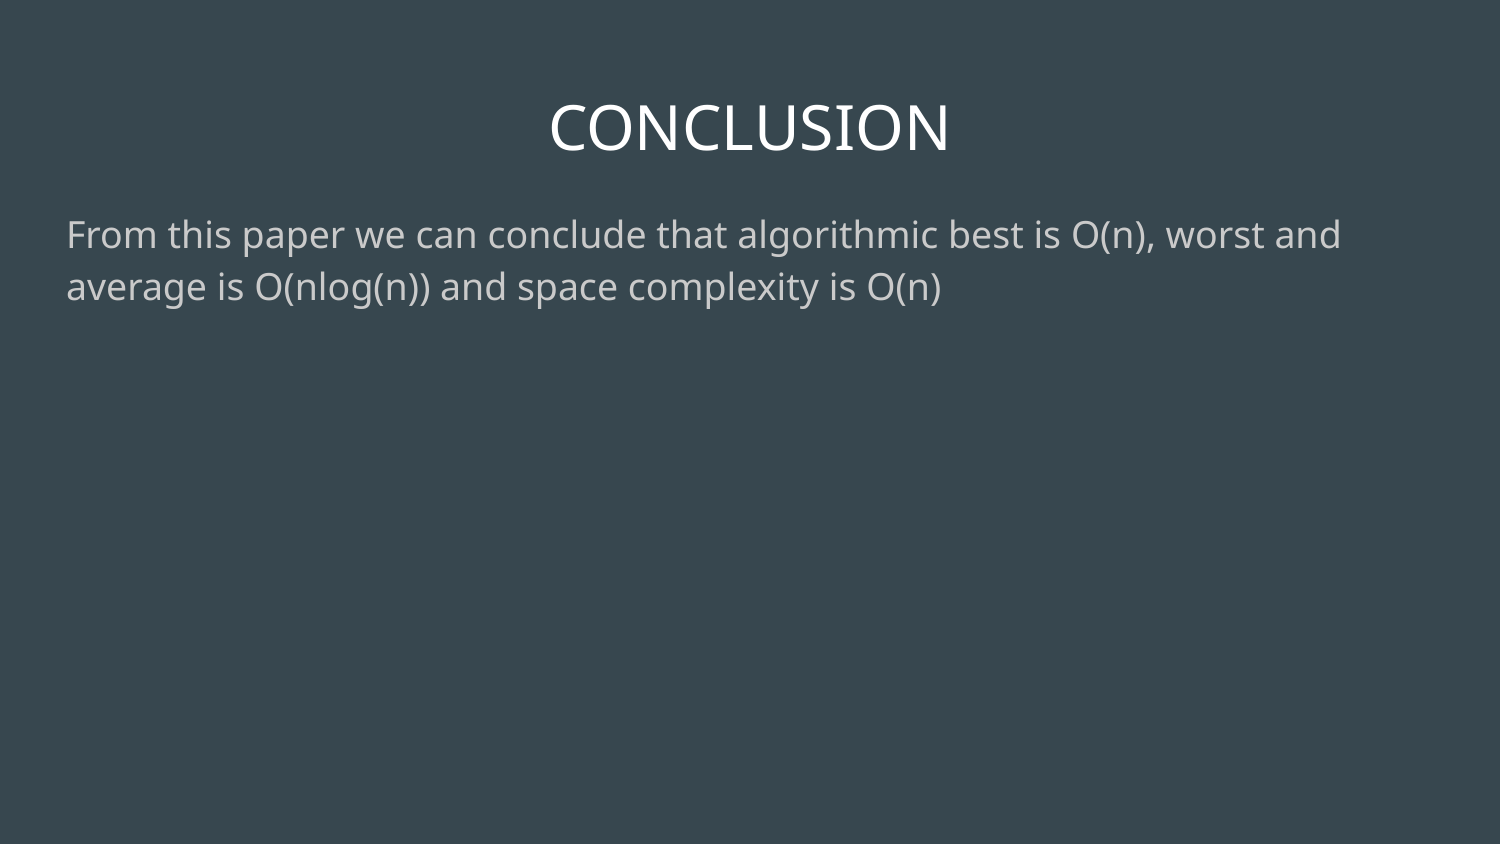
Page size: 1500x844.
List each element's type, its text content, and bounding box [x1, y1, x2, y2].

title CONCLUSION [51, 72, 1449, 167]
list From this paper we can conclude that algorithmic best is O(n), worst and average is O(nlog(n)) and space complexity is O(n) [51, 189, 1449, 750]
